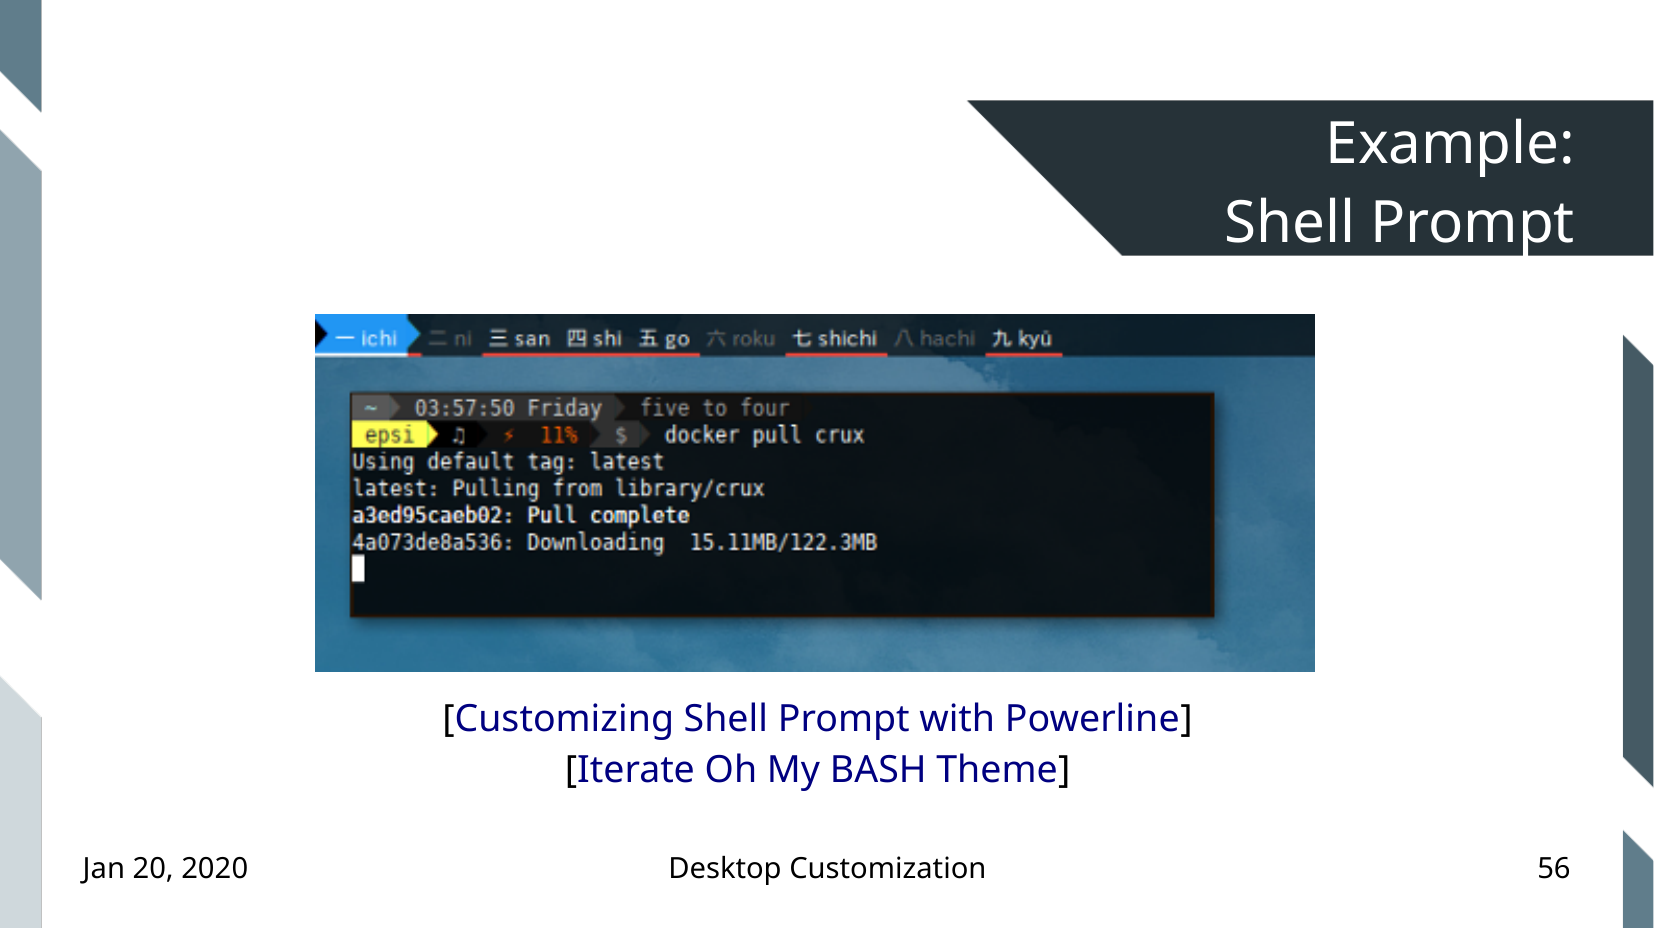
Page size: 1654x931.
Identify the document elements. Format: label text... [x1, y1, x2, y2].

subtitle [Customizing Shell Prompt with Powerline] [Iterate Oh My BASH Theme] [375, 675, 1261, 811]
picture [0, 0, 1654, 928]
title Example: Shell Prompt [1050, 105, 1576, 256]
